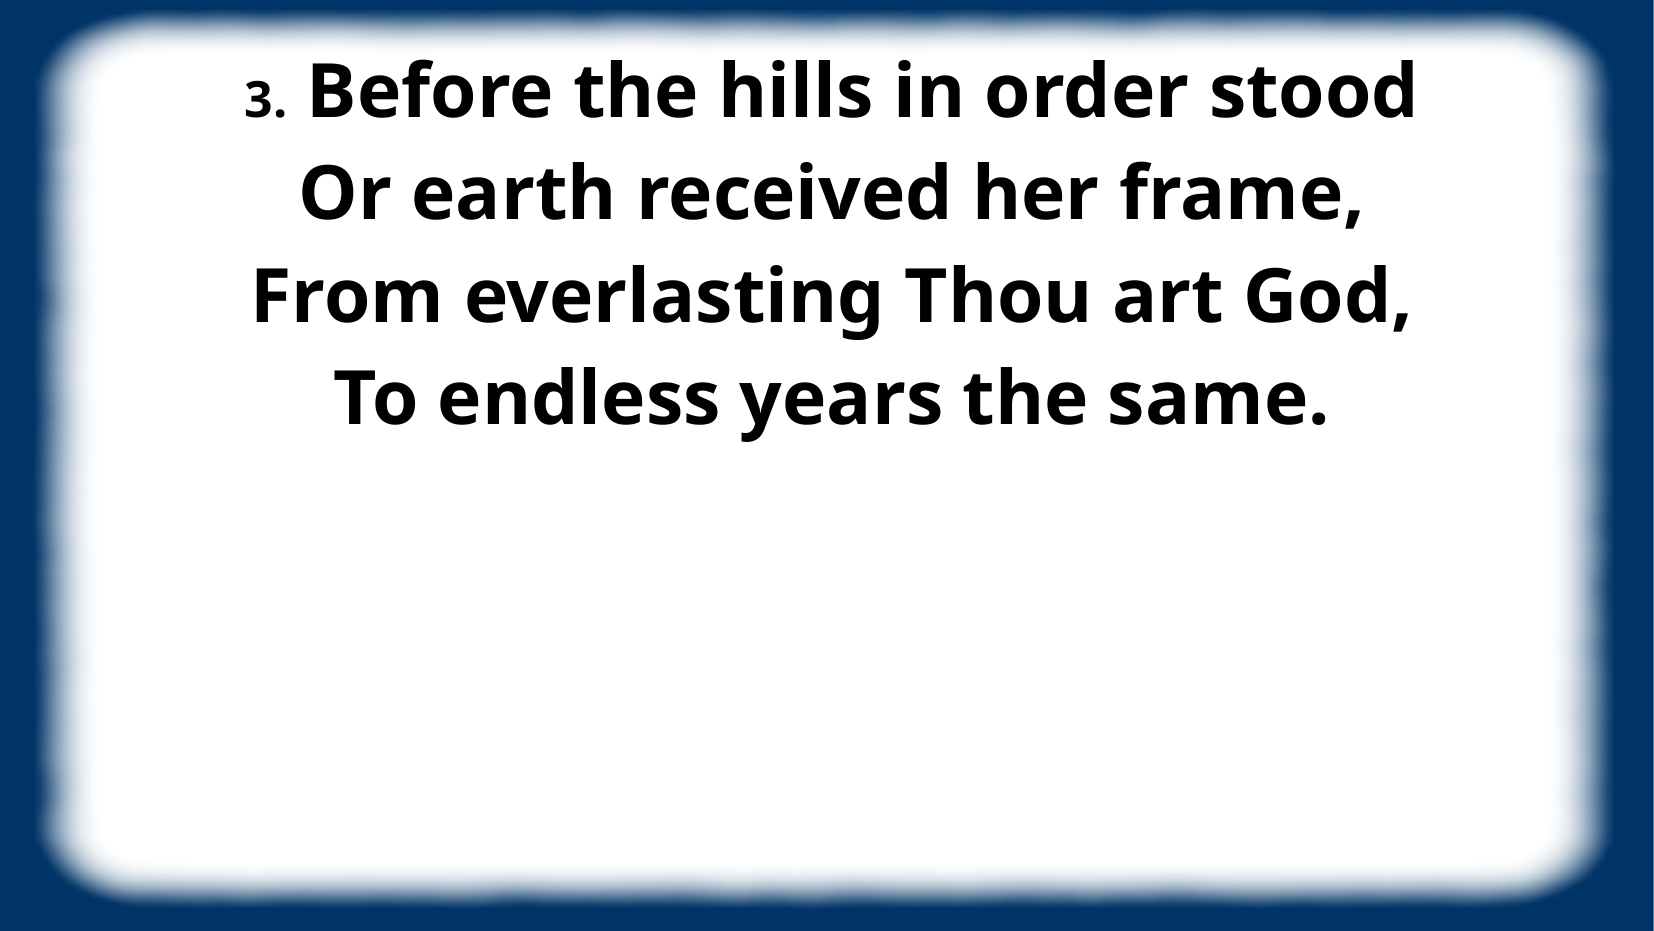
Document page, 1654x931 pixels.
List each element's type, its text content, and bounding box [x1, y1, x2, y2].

text_box 3. Before the hills in order stood Or earth received her frame, From everlasting Thou art God, To endless years the same. [105, 30, 1561, 445]
picture [0, 0, 1654, 931]
